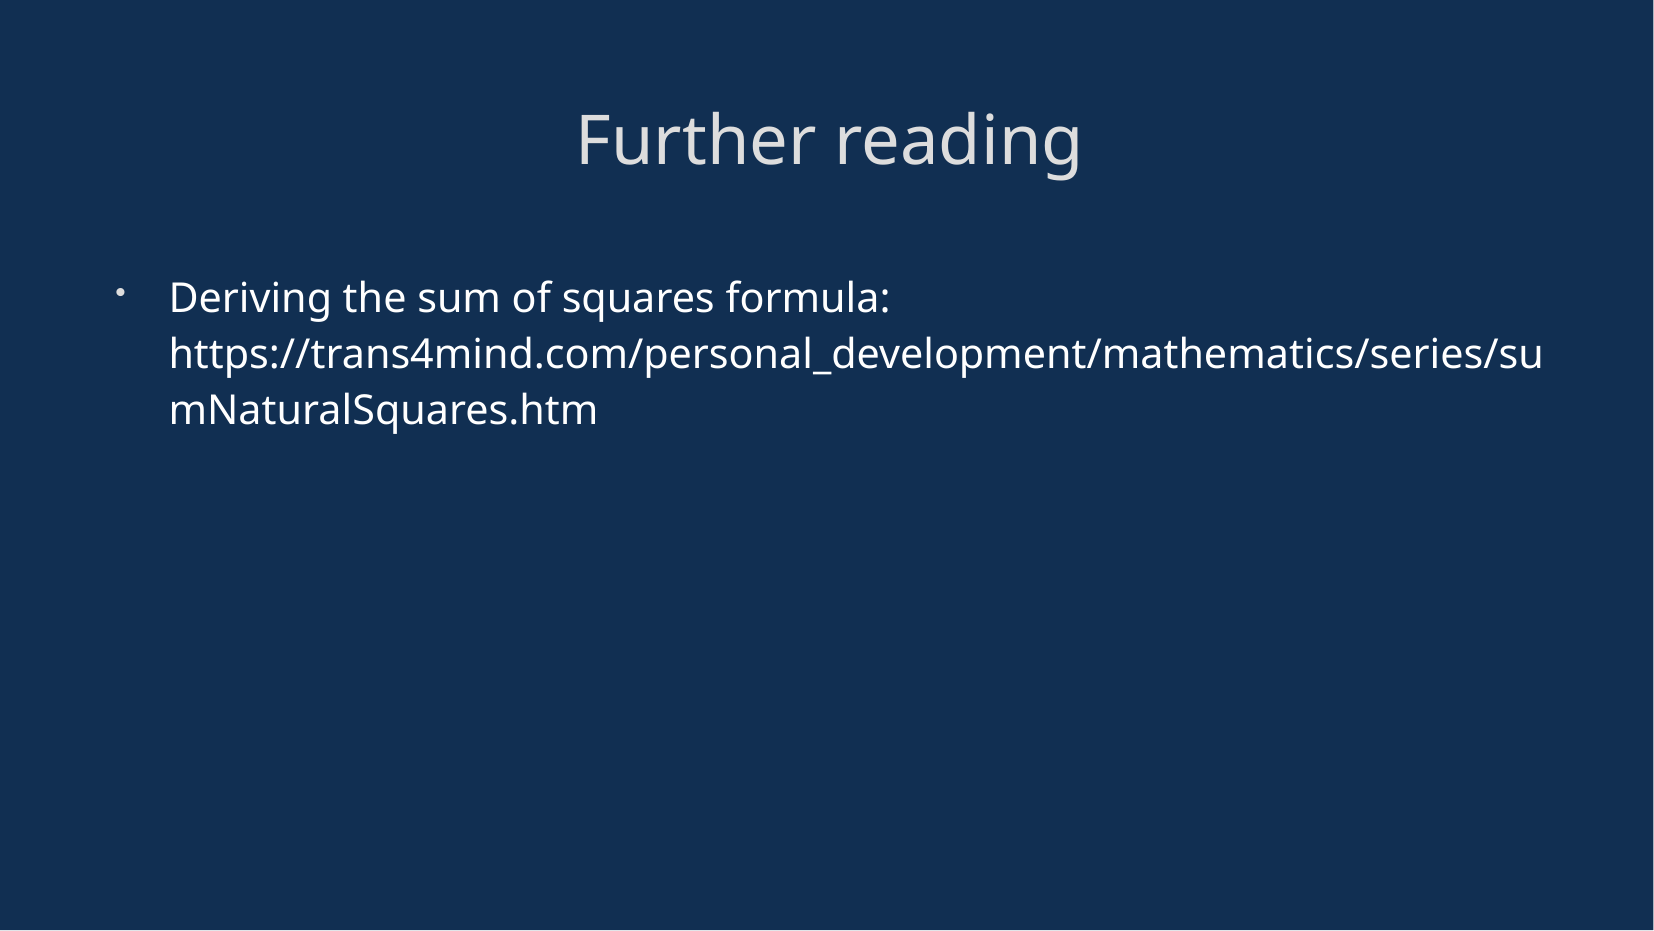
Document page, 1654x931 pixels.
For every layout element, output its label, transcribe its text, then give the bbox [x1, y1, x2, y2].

list Deriving the sum of squares formula: https://trans4mind.com/personal_development/mathematics/series/sumNaturalSquares.htm [97, 268, 1563, 806]
title Further reading [97, 56, 1563, 220]
